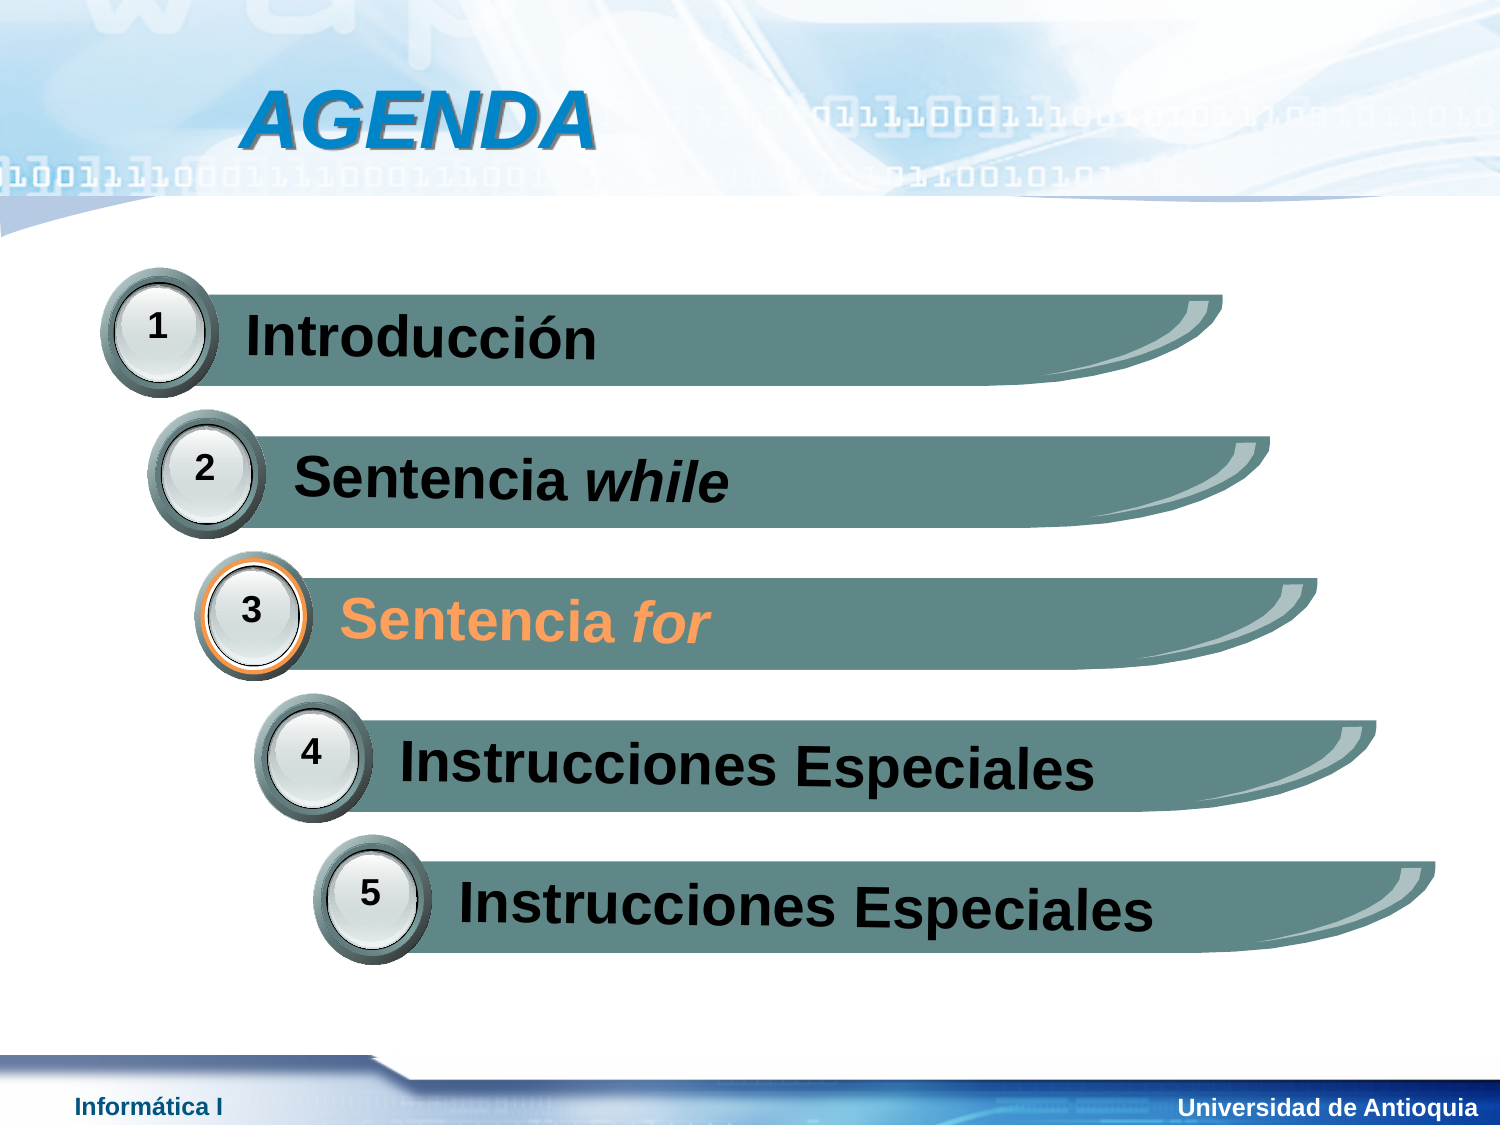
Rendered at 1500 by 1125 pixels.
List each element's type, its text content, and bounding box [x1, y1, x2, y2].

text_box 3 [215, 571, 290, 644]
text_box [847, 861, 1436, 943]
text_box 5 [334, 854, 409, 928]
text_box [100, 267, 996, 398]
text_box [696, 436, 1270, 522]
text_box [762, 578, 1318, 655]
text_box [635, 294, 1223, 371]
text_box Sentencia while [278, 431, 1117, 528]
picture [0, 1055, 1500, 1125]
text_box [147, 409, 1053, 539]
picture [0, 0, 1500, 196]
text_box Instrucciones Especiales [384, 715, 1248, 813]
text_box 1 [121, 287, 196, 361]
text_box Instrucciones Especiales [443, 856, 1307, 954]
text_box [254, 693, 1151, 823]
text_box 4 [275, 713, 350, 786]
text_box [313, 834, 1208, 965]
text_box Sentencia for [324, 572, 1211, 671]
text_box Introducción [230, 289, 1117, 387]
text_box [194, 551, 1092, 681]
text_box [790, 720, 1377, 802]
text_box 2 [169, 429, 243, 502]
title AGENDA [224, 57, 1438, 150]
